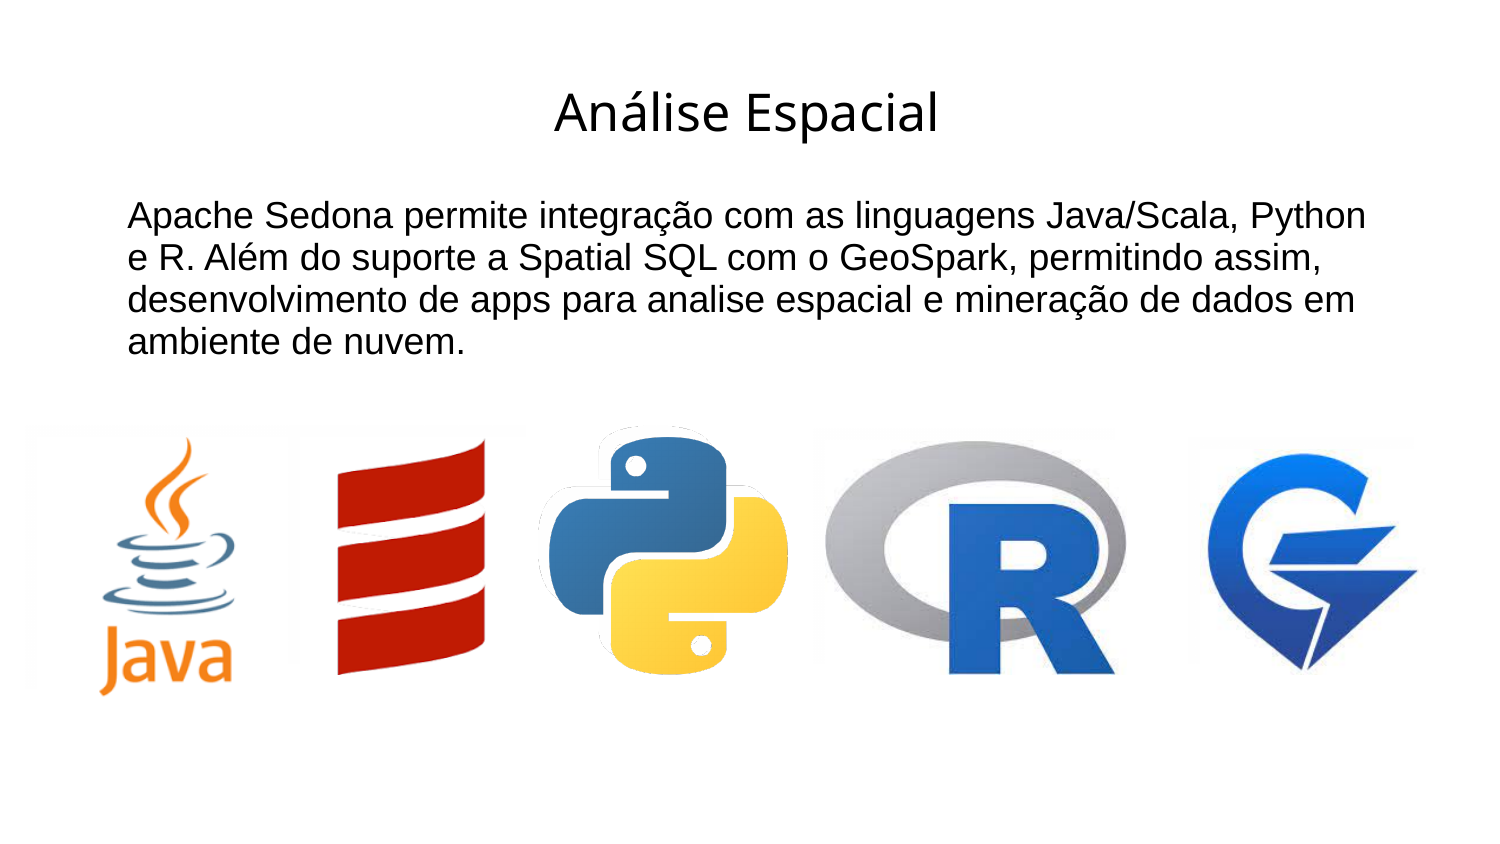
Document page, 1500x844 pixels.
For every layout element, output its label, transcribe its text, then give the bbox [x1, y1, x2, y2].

picture [825, 440, 1127, 676]
picture [1200, 449, 1426, 676]
text_box Apache Sedona permite integração com as linguagens Java/Scala, Python e R. Além do suporte a Spatial SQL com o GeoSpark, permitindo assim, desenvolvimento de apps para analise espacial e mineração de dados em ambiente de nuvem. [112, 187, 1388, 413]
picture [37, 437, 538, 701]
title Análise Espacial [75, 71, 1421, 151]
picture [549, 437, 788, 676]
